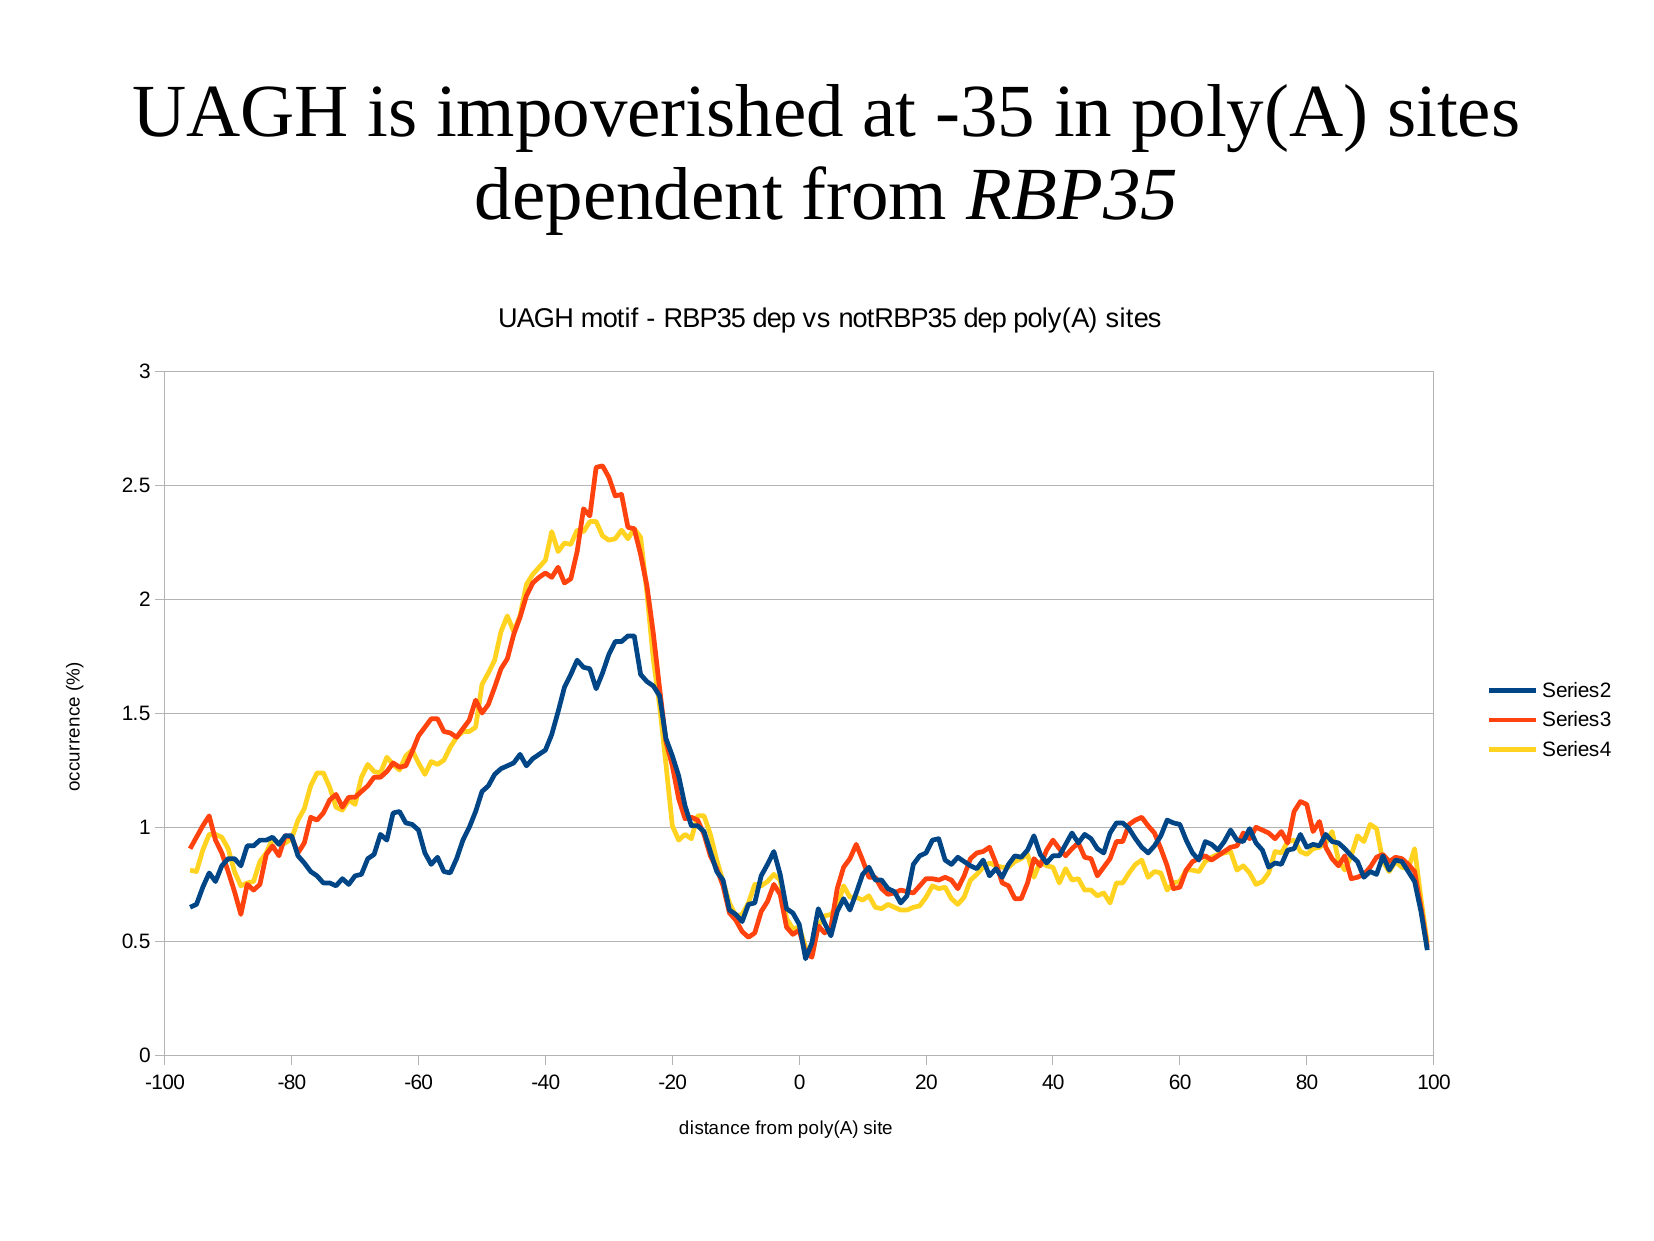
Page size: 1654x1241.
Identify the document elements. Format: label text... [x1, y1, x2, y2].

title UAGH is impoverished at -35 in poly(A) sites dependent from RBP35 [82, 49, 1571, 257]
chart [30, 270, 1631, 1171]
